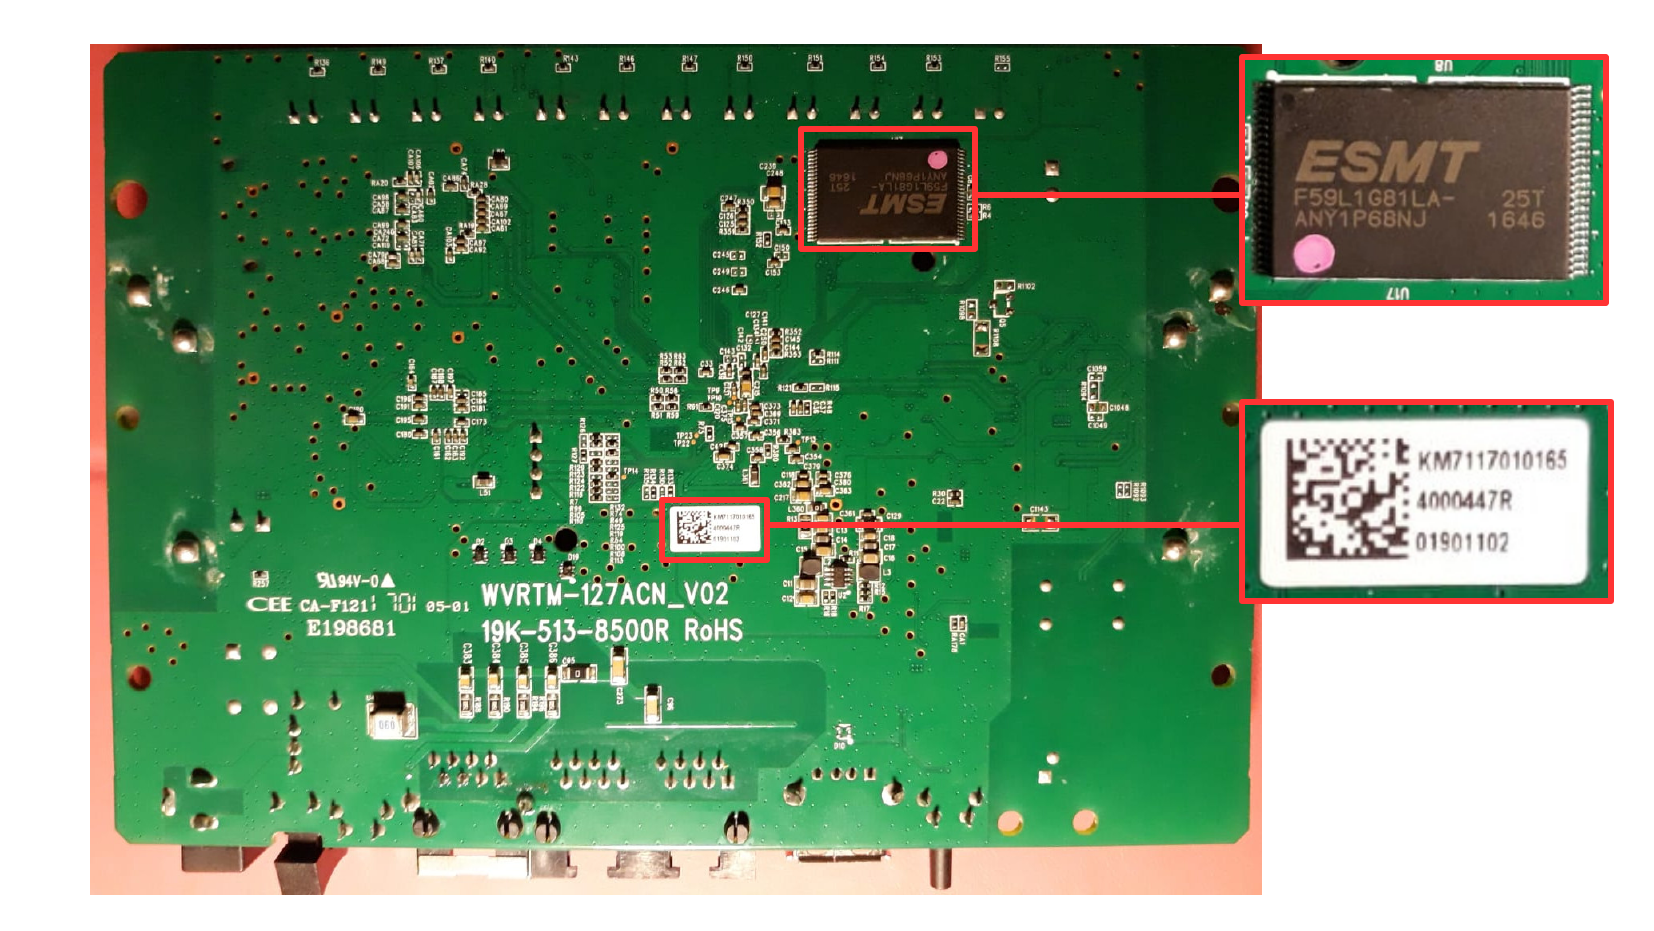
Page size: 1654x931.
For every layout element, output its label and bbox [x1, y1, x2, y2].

text_box [662, 499, 768, 560]
picture [90, 44, 1262, 895]
picture [1245, 405, 1609, 599]
picture [1245, 60, 1603, 301]
text_box [801, 128, 976, 249]
